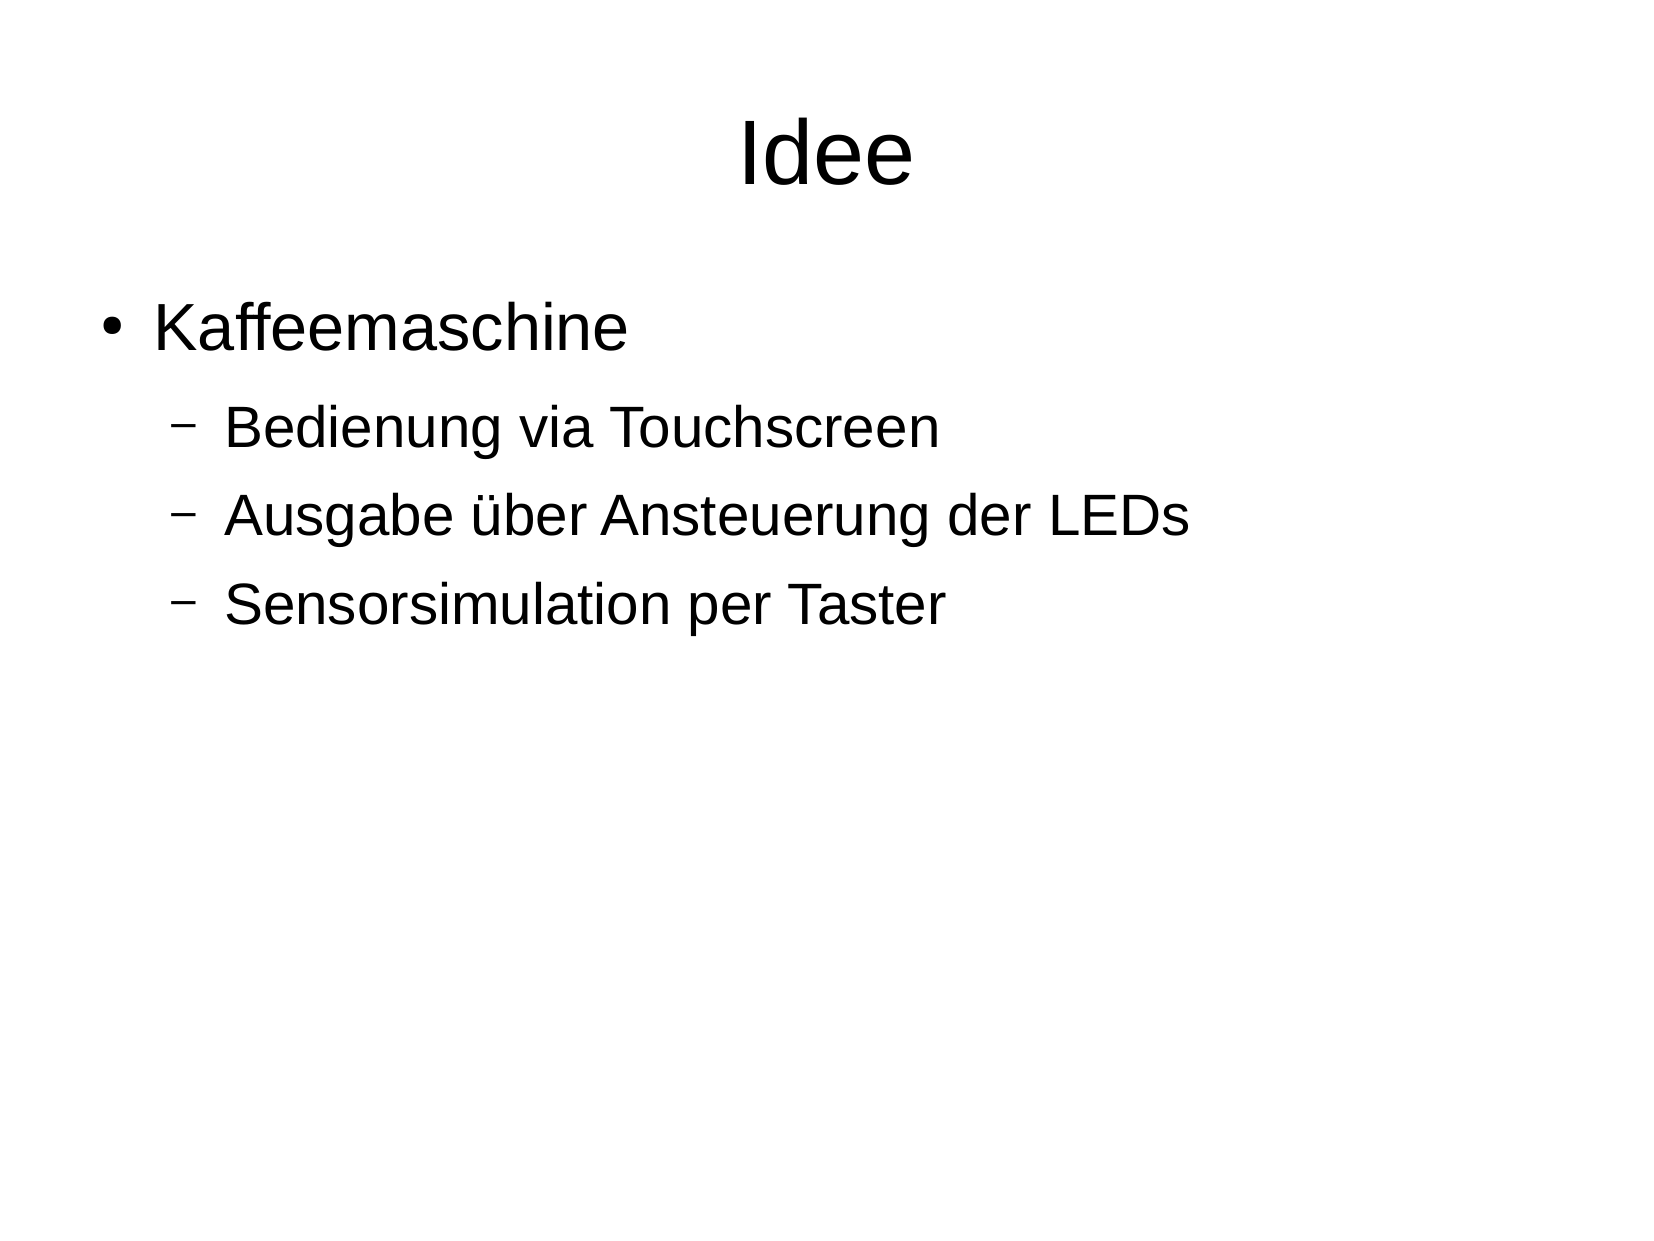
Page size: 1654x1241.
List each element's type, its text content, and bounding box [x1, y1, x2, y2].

title Idee [82, 49, 1571, 257]
list Kaffeemaschine Bedienung via Touchscreen Ausgabe über Ansteuerung der LEDs Sensorsimulation per Taster [82, 290, 1571, 1010]
